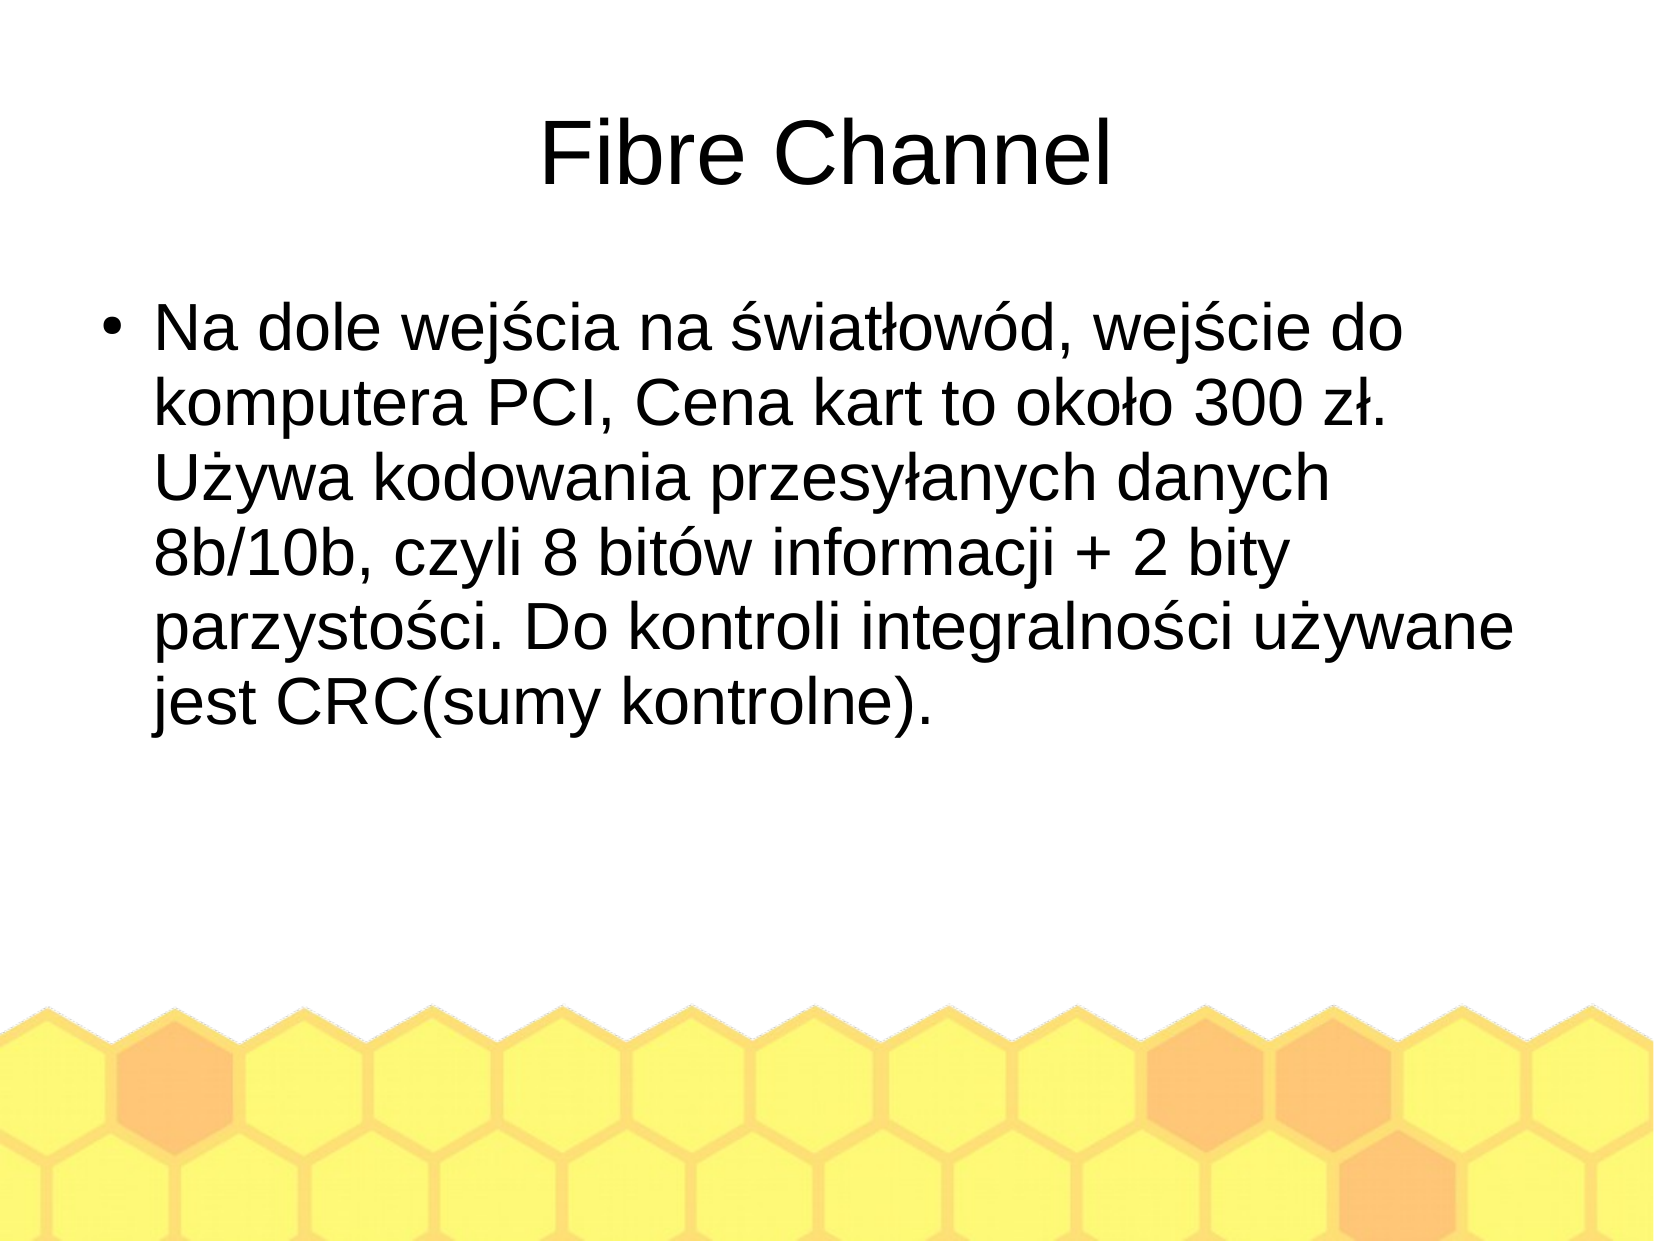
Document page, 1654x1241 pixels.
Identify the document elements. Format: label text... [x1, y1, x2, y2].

list Na dole wejścia na światłowód, wejście do komputera PCI, Cena kart to około 300 zł. Używa kodowania przesyłanych danych 8b/10b, czyli 8 bitów informacji + 2 bity parzystości. Do kontroli integralności używane jest CRC(sumy kontrolne). [82, 290, 1571, 1010]
picture [0, 1001, 1654, 1241]
title Fibre Channel [82, 49, 1571, 257]
